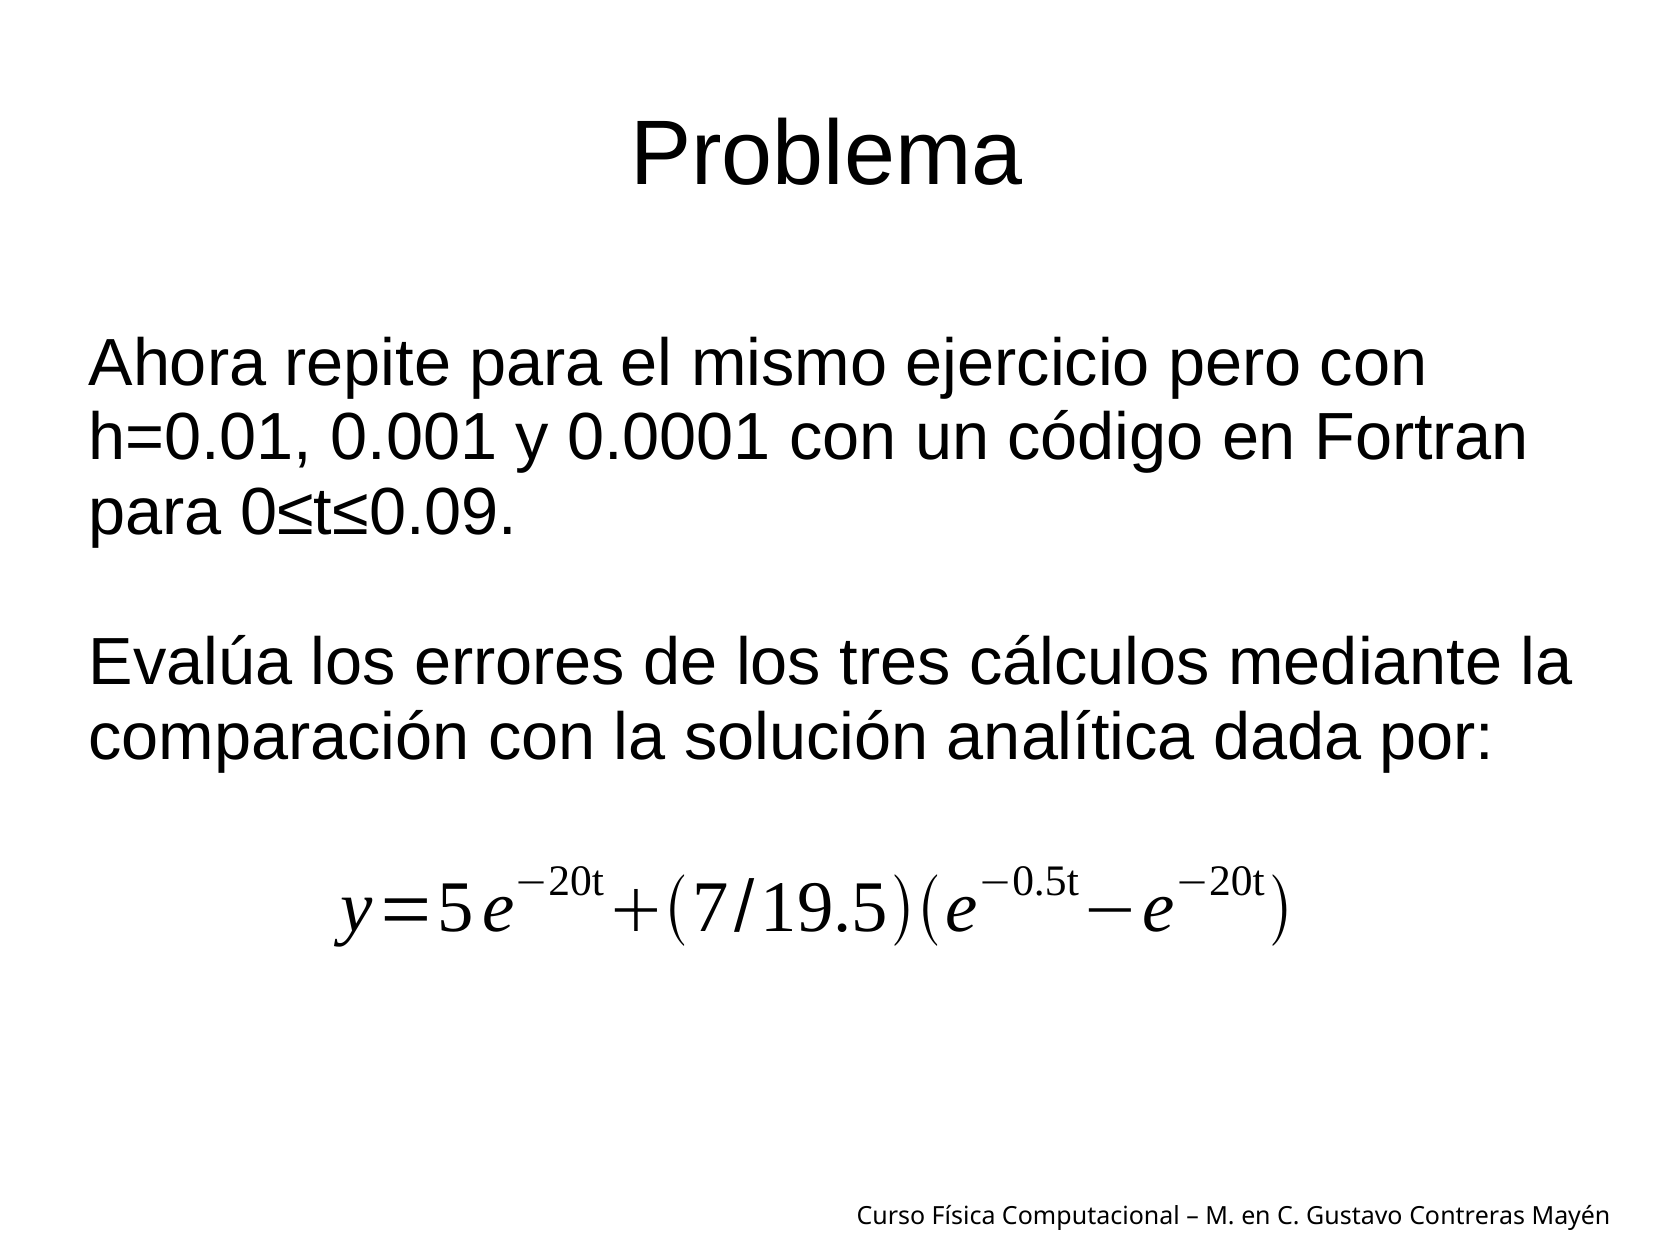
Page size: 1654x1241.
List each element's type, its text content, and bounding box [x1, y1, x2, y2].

chart [324, 856, 1300, 950]
text_box Ahora repite para el mismo ejercicio pero con h=0.01, 0.001 y 0.0001 con un código en Fortran para 0≤t≤0.09. Evalúa los errores de los tres cálculos mediante la comparación con la solución analítica dada por: [88, 324, 1577, 774]
title Problema [82, 49, 1571, 257]
